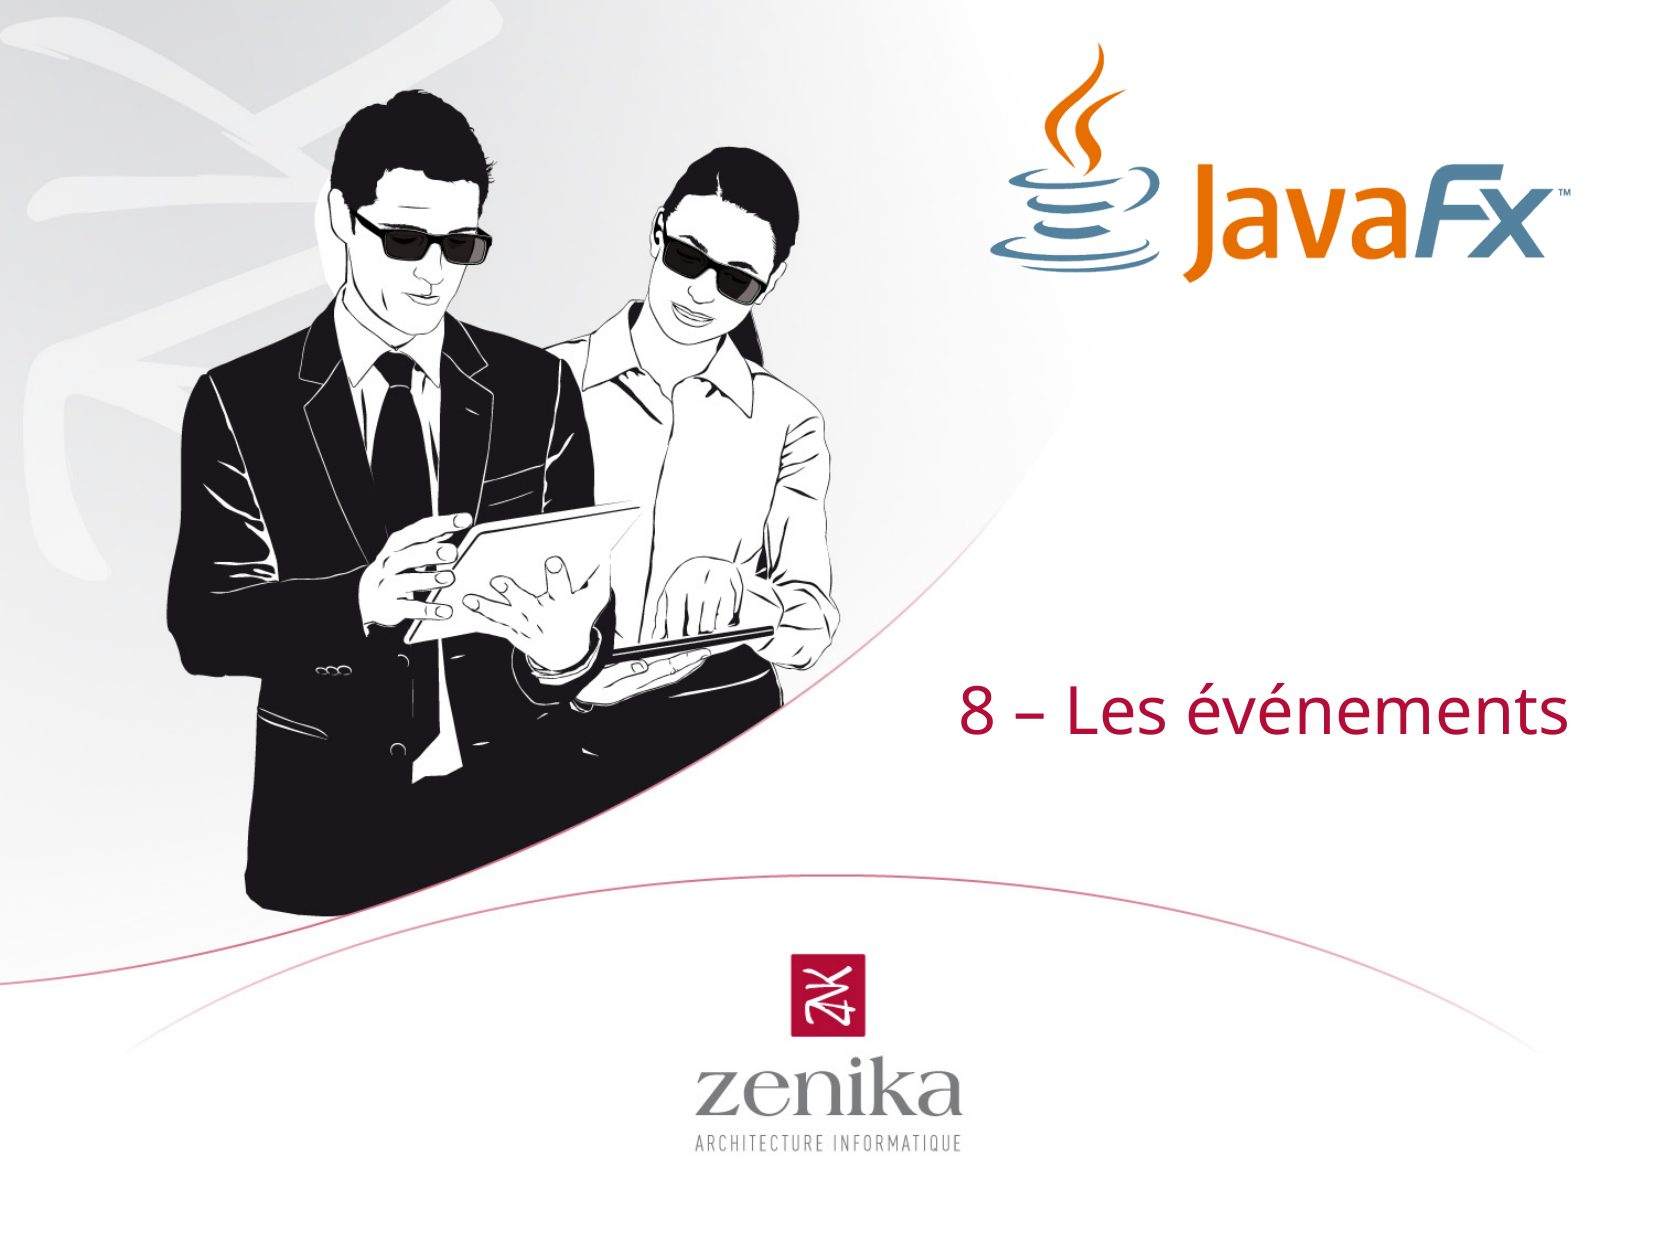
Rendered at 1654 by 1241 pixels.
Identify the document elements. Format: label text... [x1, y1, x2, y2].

title 8 – Les événements [915, 531, 1571, 886]
picture [0, 0, 1654, 1241]
